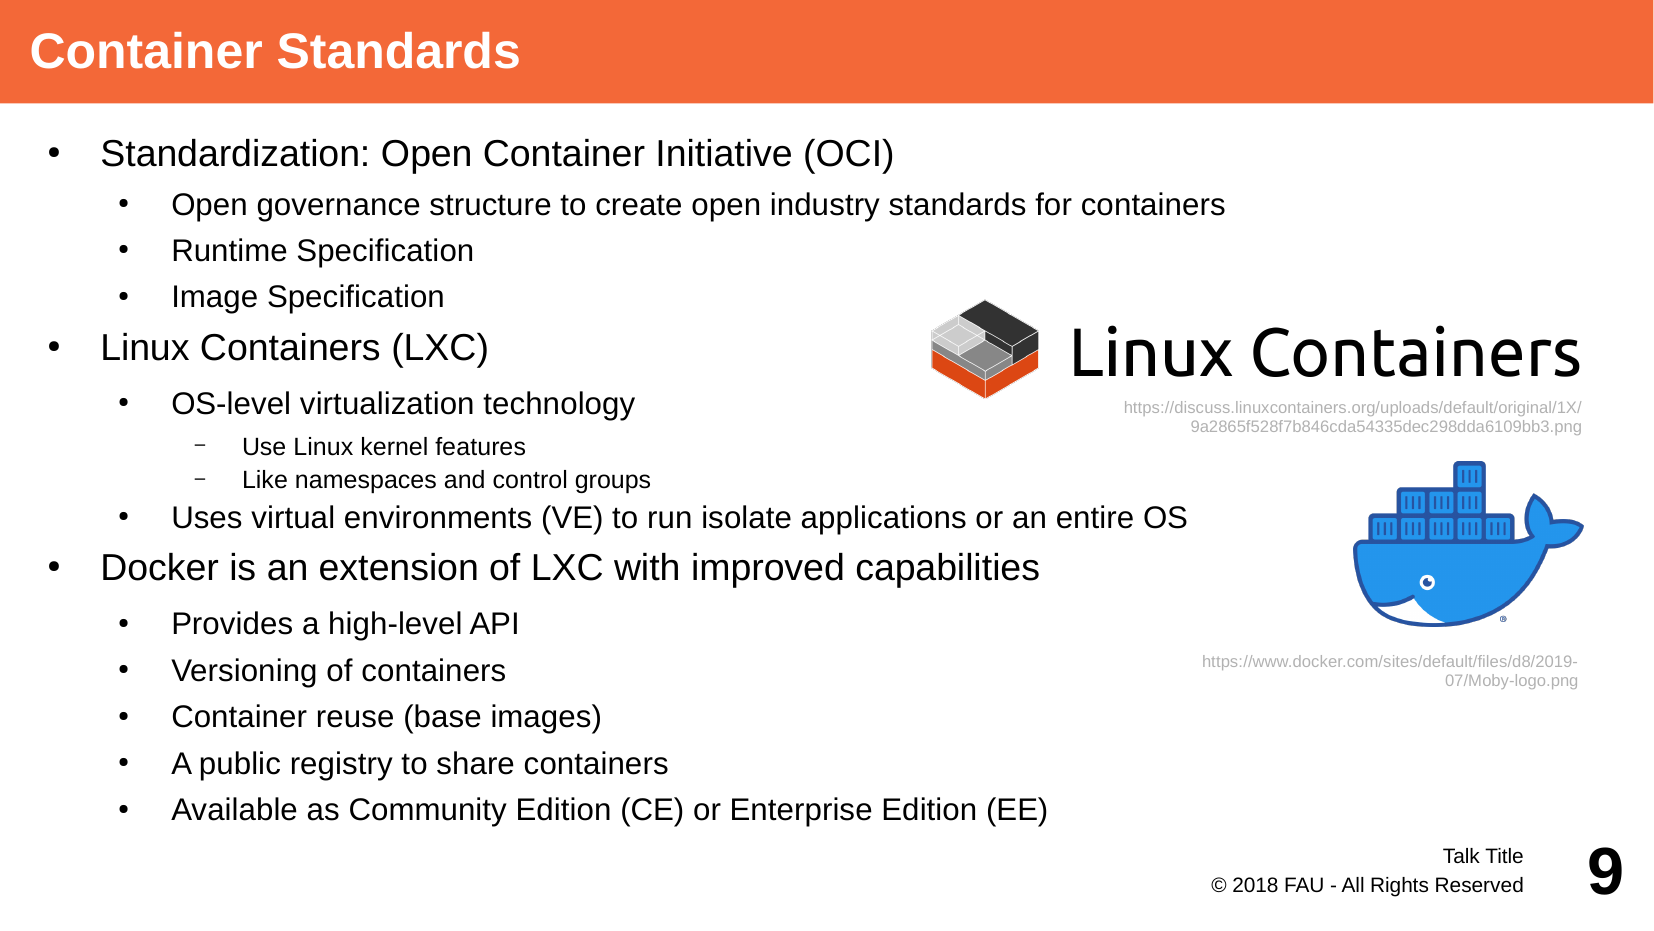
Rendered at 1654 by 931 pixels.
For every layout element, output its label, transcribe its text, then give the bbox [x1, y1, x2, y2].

title Container Standards [0, 0, 1654, 104]
picture [931, 299, 1609, 399]
list Standardization: Open Container Initiative (OCI) Open governance structure to create open industry standards for containers Runtime Specification Image Specification Linux Containers (LXC) OS-level virtualization technology Use Linux kernel features Like namespaces and control groups Uses virtual environments (VE) to run isolate applications or an entire OS Docker is an extension of LXC with improved capabilities Provides a high-level API Versioning of containers Container reuse (base images) A public registry to share containers Available as Community Edition (CE) or Enterprise Edition (EE) [29, 132, 1625, 813]
picture [1353, 461, 1584, 627]
text_box https://discuss.linuxcontainers.org/uploads/default/original/1X/9a2865f528f7b846cda54335dec298dda6109bb3.png [1010, 386, 1595, 448]
text_box https://www.docker.com/sites/default/files/d8/2019-07/Moby-logo.png [1183, 630, 1591, 711]
